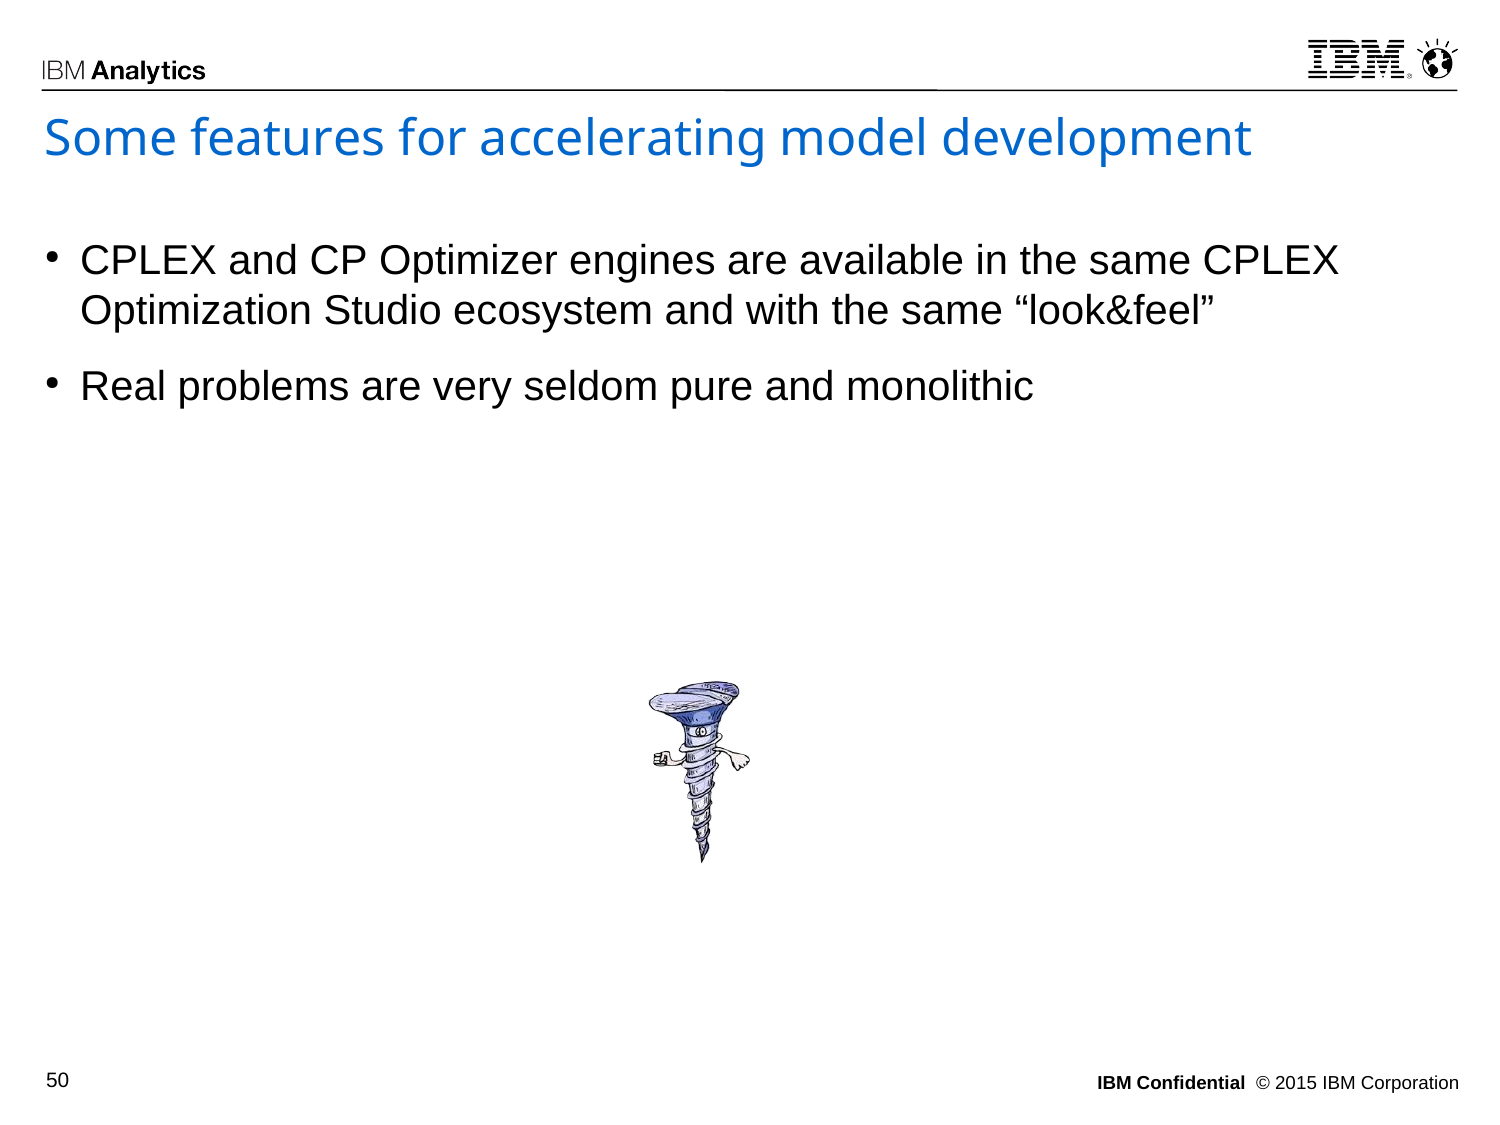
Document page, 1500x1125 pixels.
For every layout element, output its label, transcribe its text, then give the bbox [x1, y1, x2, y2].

picture [24, 42, 224, 99]
title Some features for accelerating model development [29, 97, 1500, 203]
list CPLEX and CP Optimizer engines are available in the same CPLEX Optimization Studio ecosystem and with the same “look&feel” Real problems are very seldom pure and monolithic [29, 224, 1426, 432]
picture [648, 678, 750, 865]
picture [1294, 24, 1469, 91]
